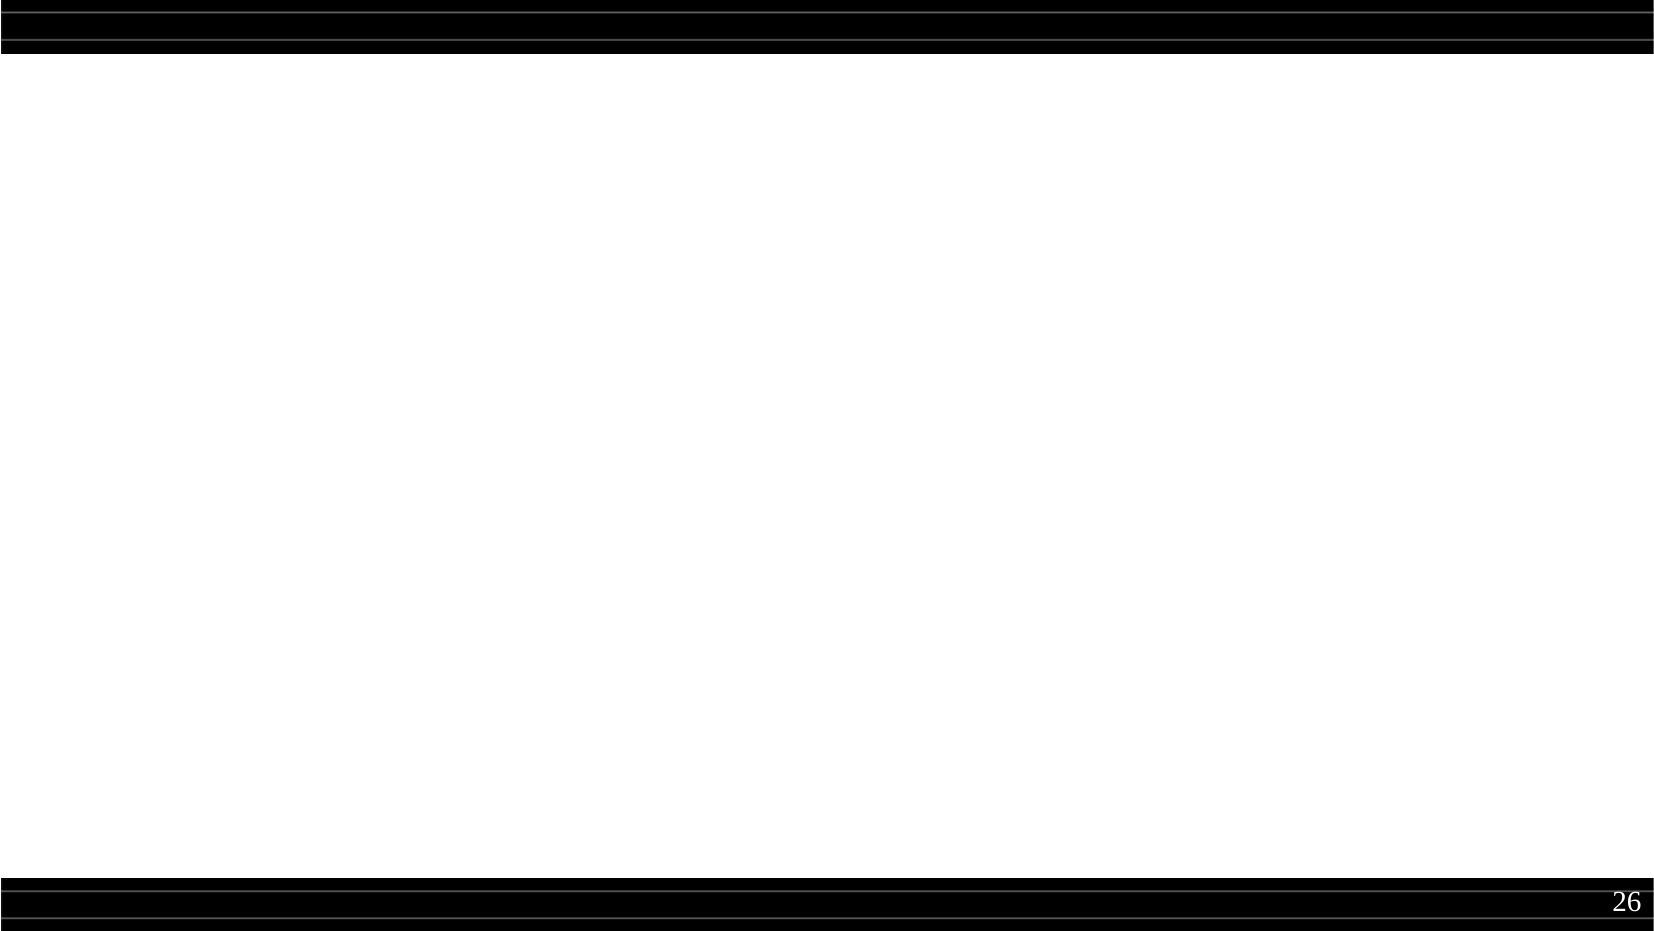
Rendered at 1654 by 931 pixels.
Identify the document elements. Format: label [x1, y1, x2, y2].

picture [1, 0, 1654, 54]
picture [1, 878, 1654, 931]
